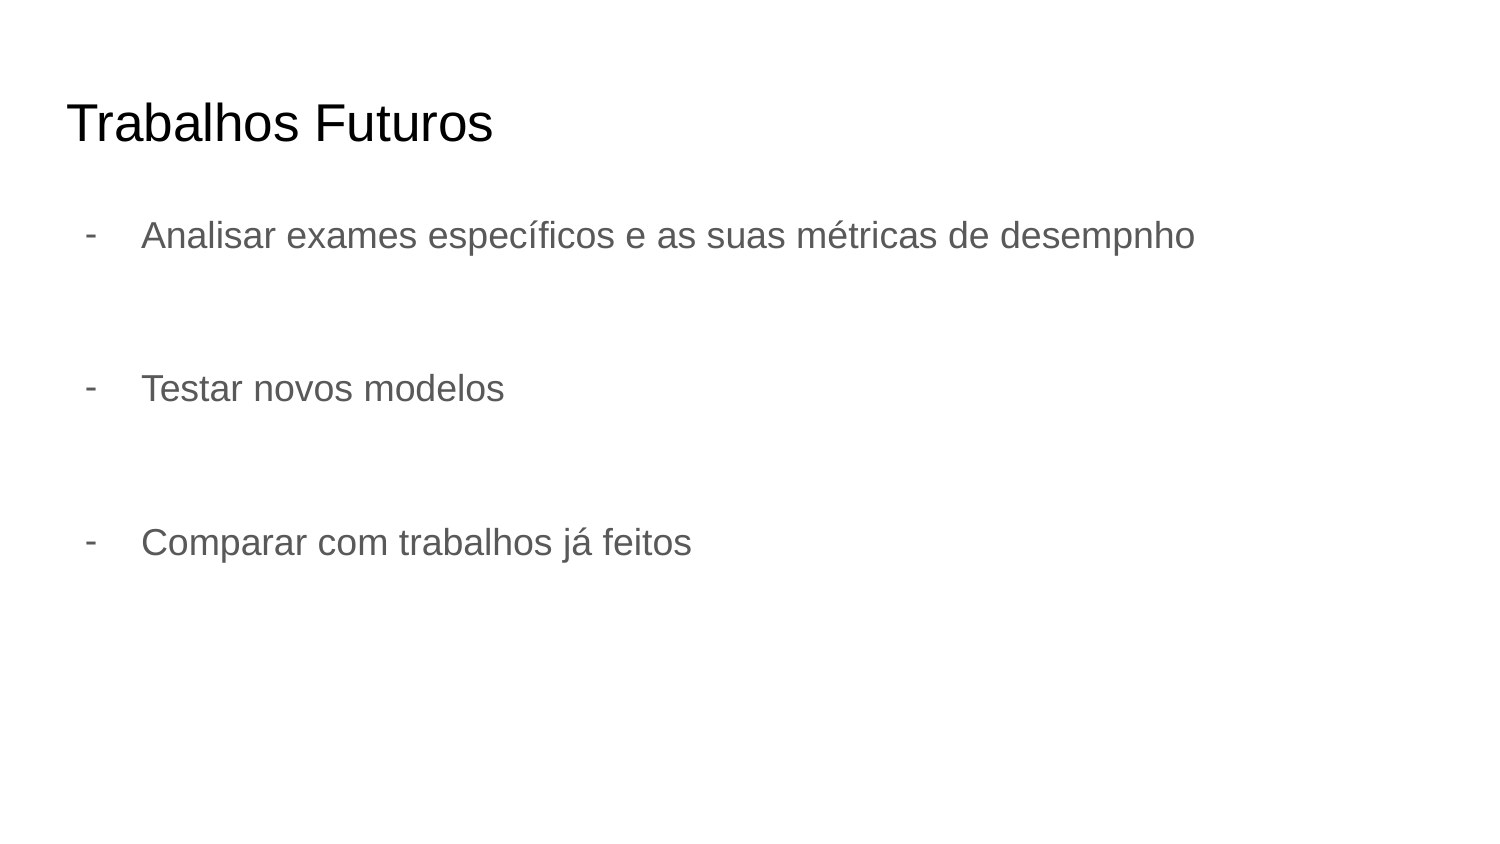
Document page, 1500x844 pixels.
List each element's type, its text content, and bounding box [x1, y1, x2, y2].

title Trabalhos Futuros [51, 72, 1449, 167]
list Analisar exames específicos e as suas métricas de desempnho Testar novos modelos Comparar com trabalhos já feitos [51, 189, 1449, 750]
